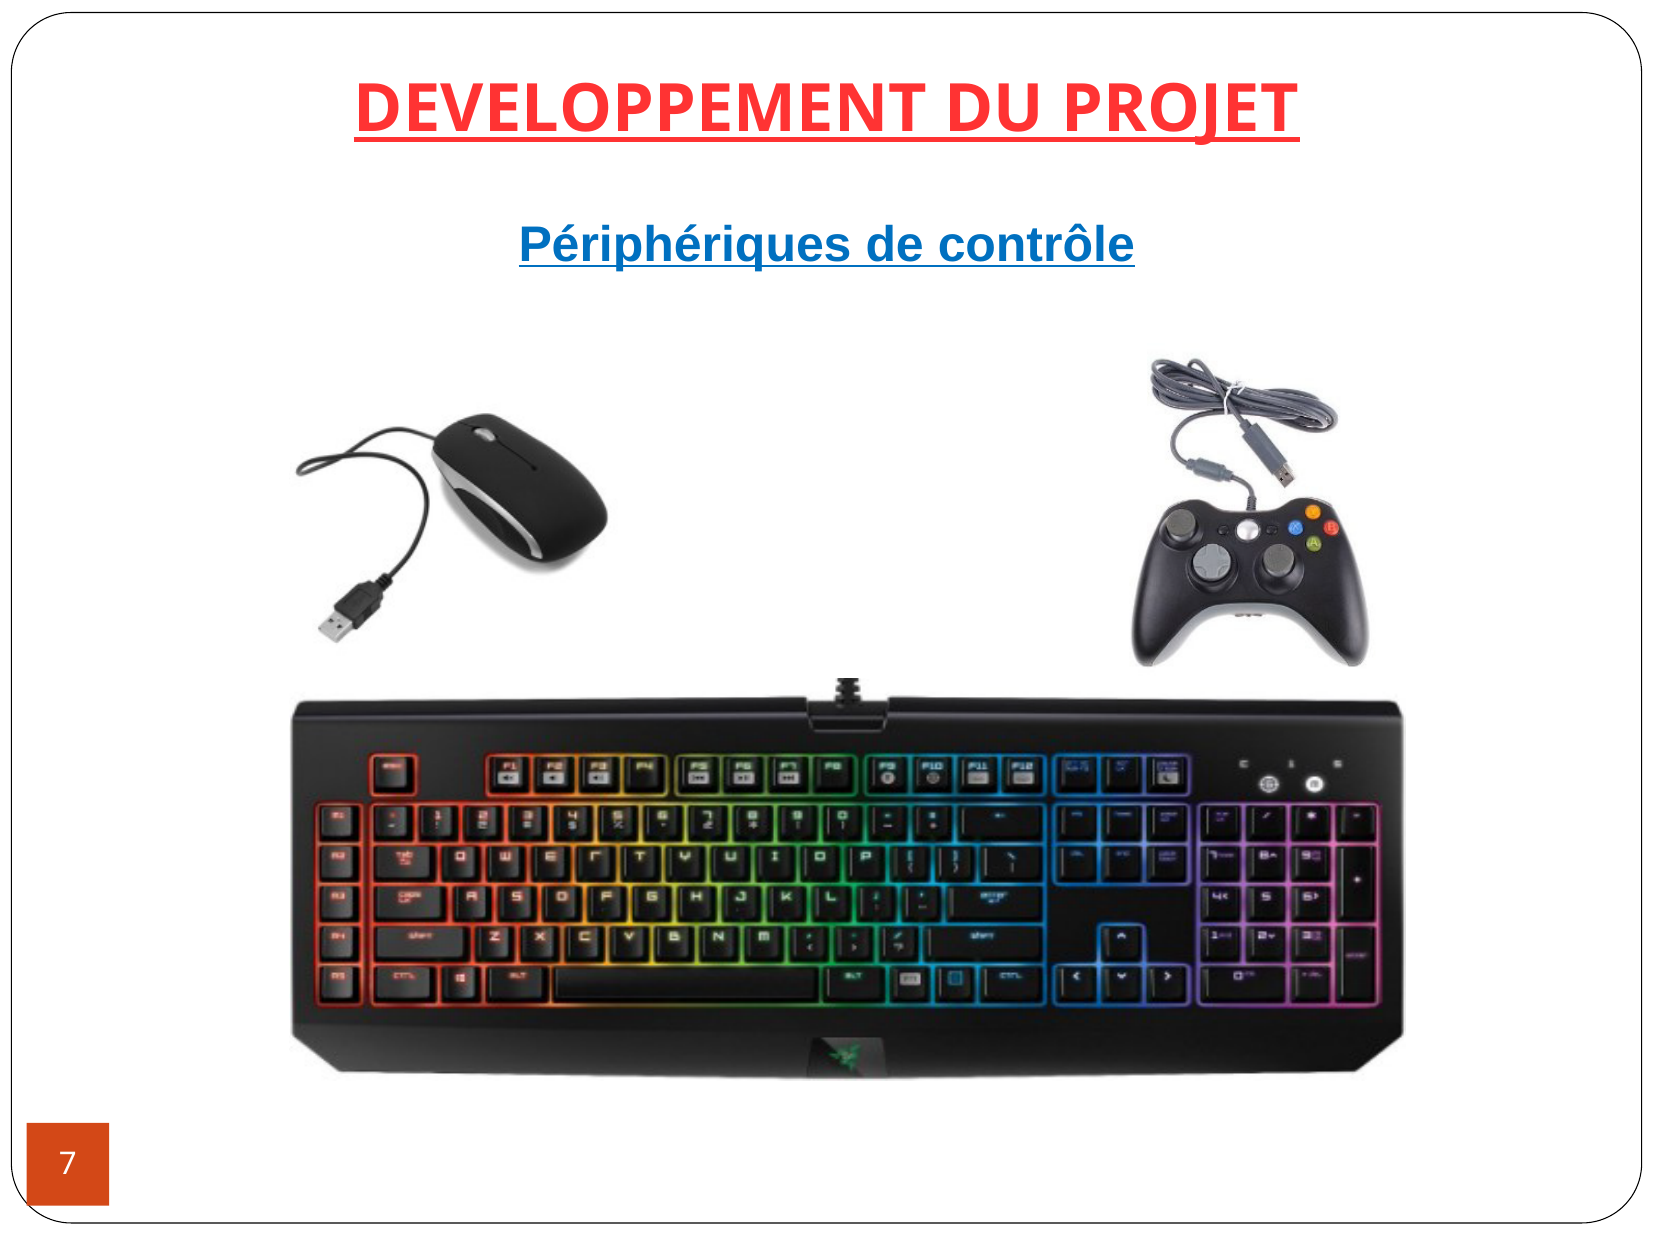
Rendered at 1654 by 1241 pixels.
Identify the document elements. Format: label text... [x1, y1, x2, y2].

text_box Périphériques de contrôle [466, 209, 1188, 278]
text_box DEVELOPPEMENT DU PROJET [313, 52, 1341, 146]
picture [289, 343, 1406, 1081]
text_box <numéro> [26, 1122, 110, 1206]
